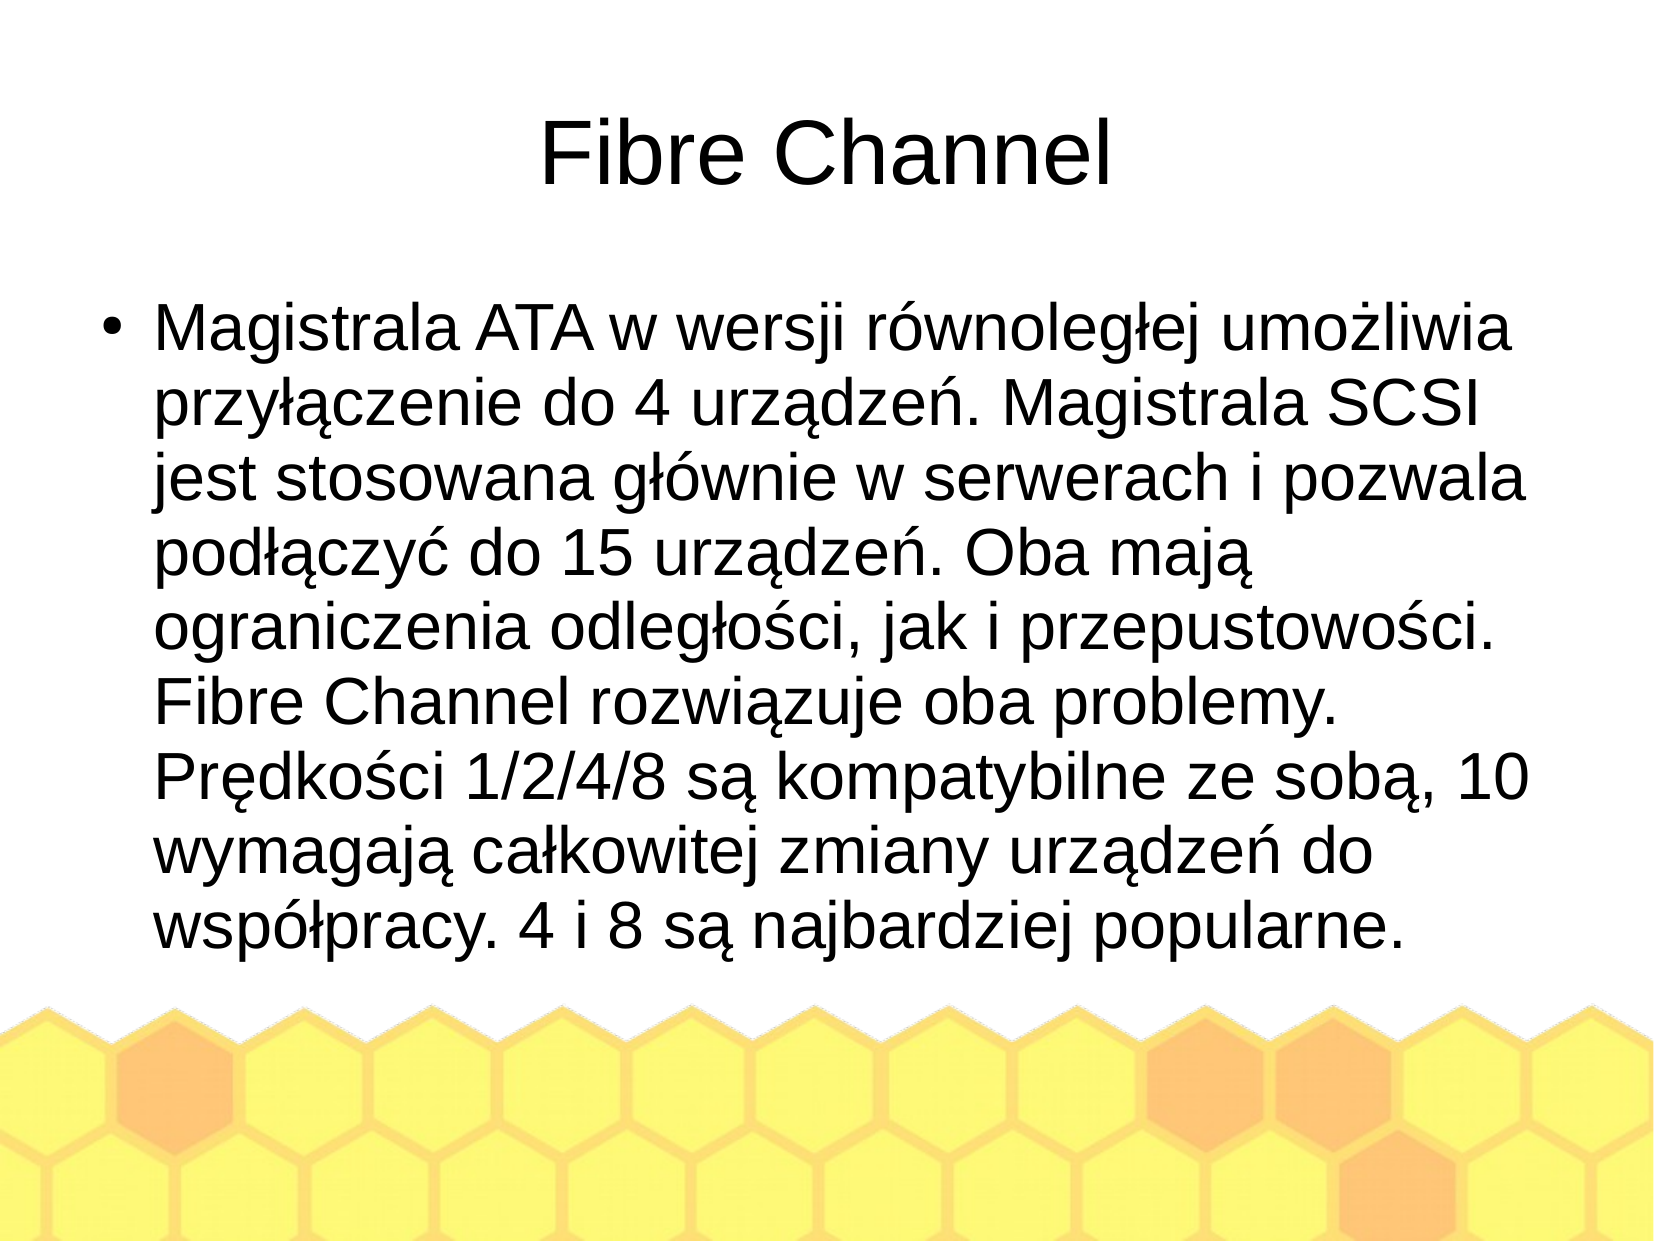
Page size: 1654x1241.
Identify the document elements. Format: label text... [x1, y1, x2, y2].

list Magistrala ATA w wersji równoległej umożliwia przyłączenie do 4 urządzeń. Magistrala SCSI jest stosowana głównie w serwerach i pozwala podłączyć do 15 urządzeń. Oba mają ograniczenia odległości, jak i przepustowości. Fibre Channel rozwiązuje oba problemy. Prędkości 1/2/4/8 są kompatybilne ze sobą, 10 wymagają całkowitej zmiany urządzeń do współpracy. 4 i 8 są najbardziej popularne. [82, 290, 1571, 1010]
picture [0, 1001, 1654, 1241]
title Fibre Channel [82, 49, 1571, 257]
